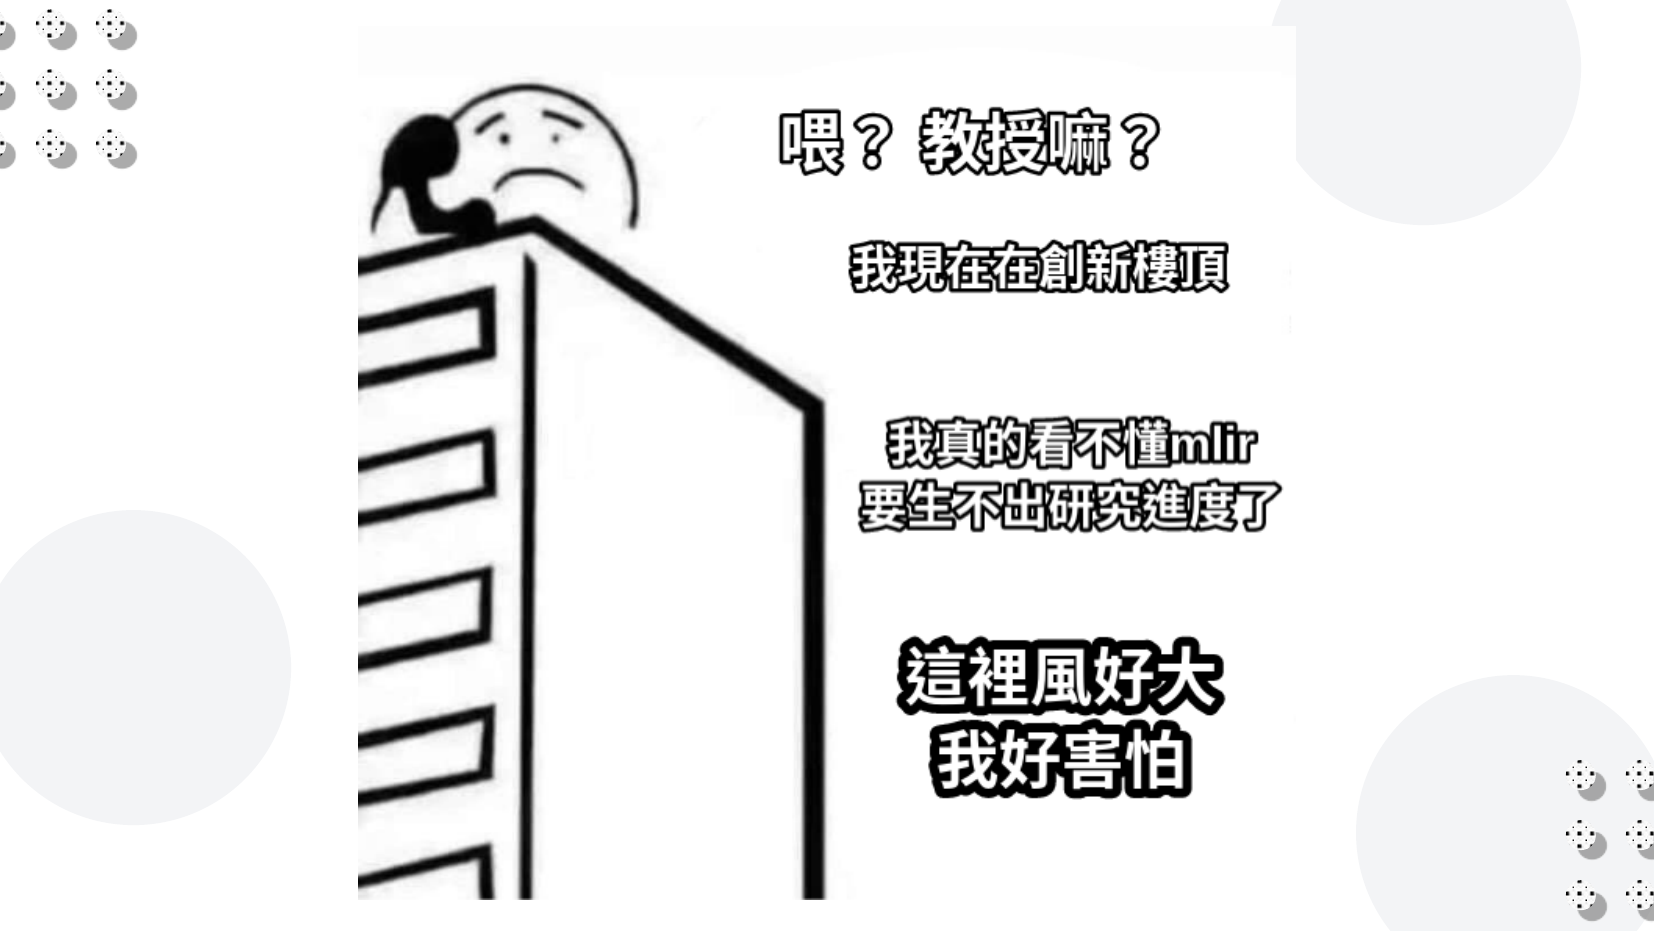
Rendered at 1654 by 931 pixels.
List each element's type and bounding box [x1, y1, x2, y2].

picture [358, 26, 1296, 901]
picture [95, 69, 126, 100]
picture [1625, 760, 1654, 791]
picture [0, 72, 6, 97]
picture [0, 132, 7, 157]
picture [35, 69, 66, 100]
picture [1625, 820, 1654, 851]
picture [1565, 760, 1596, 791]
picture [35, 9, 66, 40]
picture [95, 9, 126, 40]
picture [0, 12, 6, 37]
picture [35, 129, 67, 160]
picture [95, 129, 127, 160]
picture [1565, 820, 1596, 851]
picture [1625, 880, 1654, 911]
picture [1565, 880, 1596, 911]
